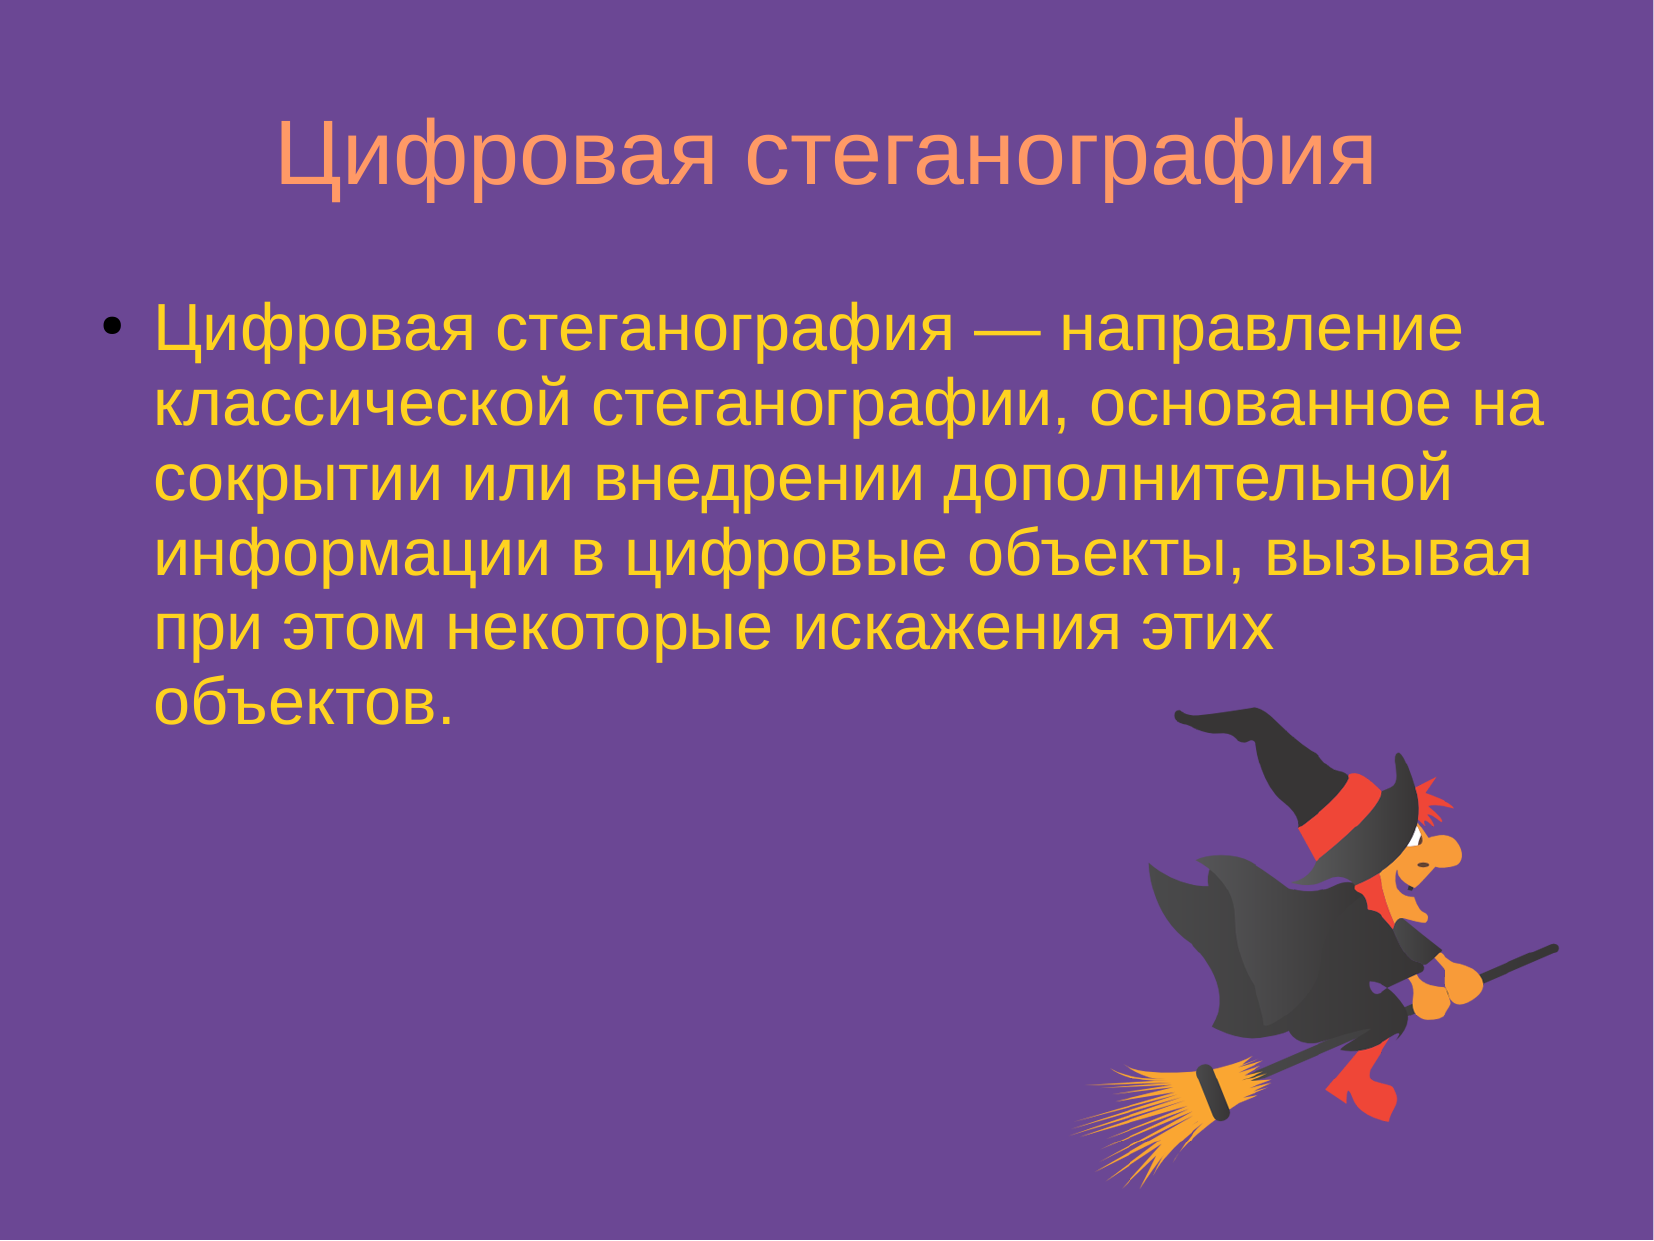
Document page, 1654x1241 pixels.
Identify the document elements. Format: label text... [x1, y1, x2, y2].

title Цифровая стеганография [82, 49, 1571, 257]
picture [1067, 701, 1571, 1205]
list Цифровая стеганография — направление классической стеганографии, основанное на сокрытии или внедрении дополнительной информации в цифровые объекты, вызывая при этом некоторые искажения этих объектов. [82, 290, 1571, 1010]
